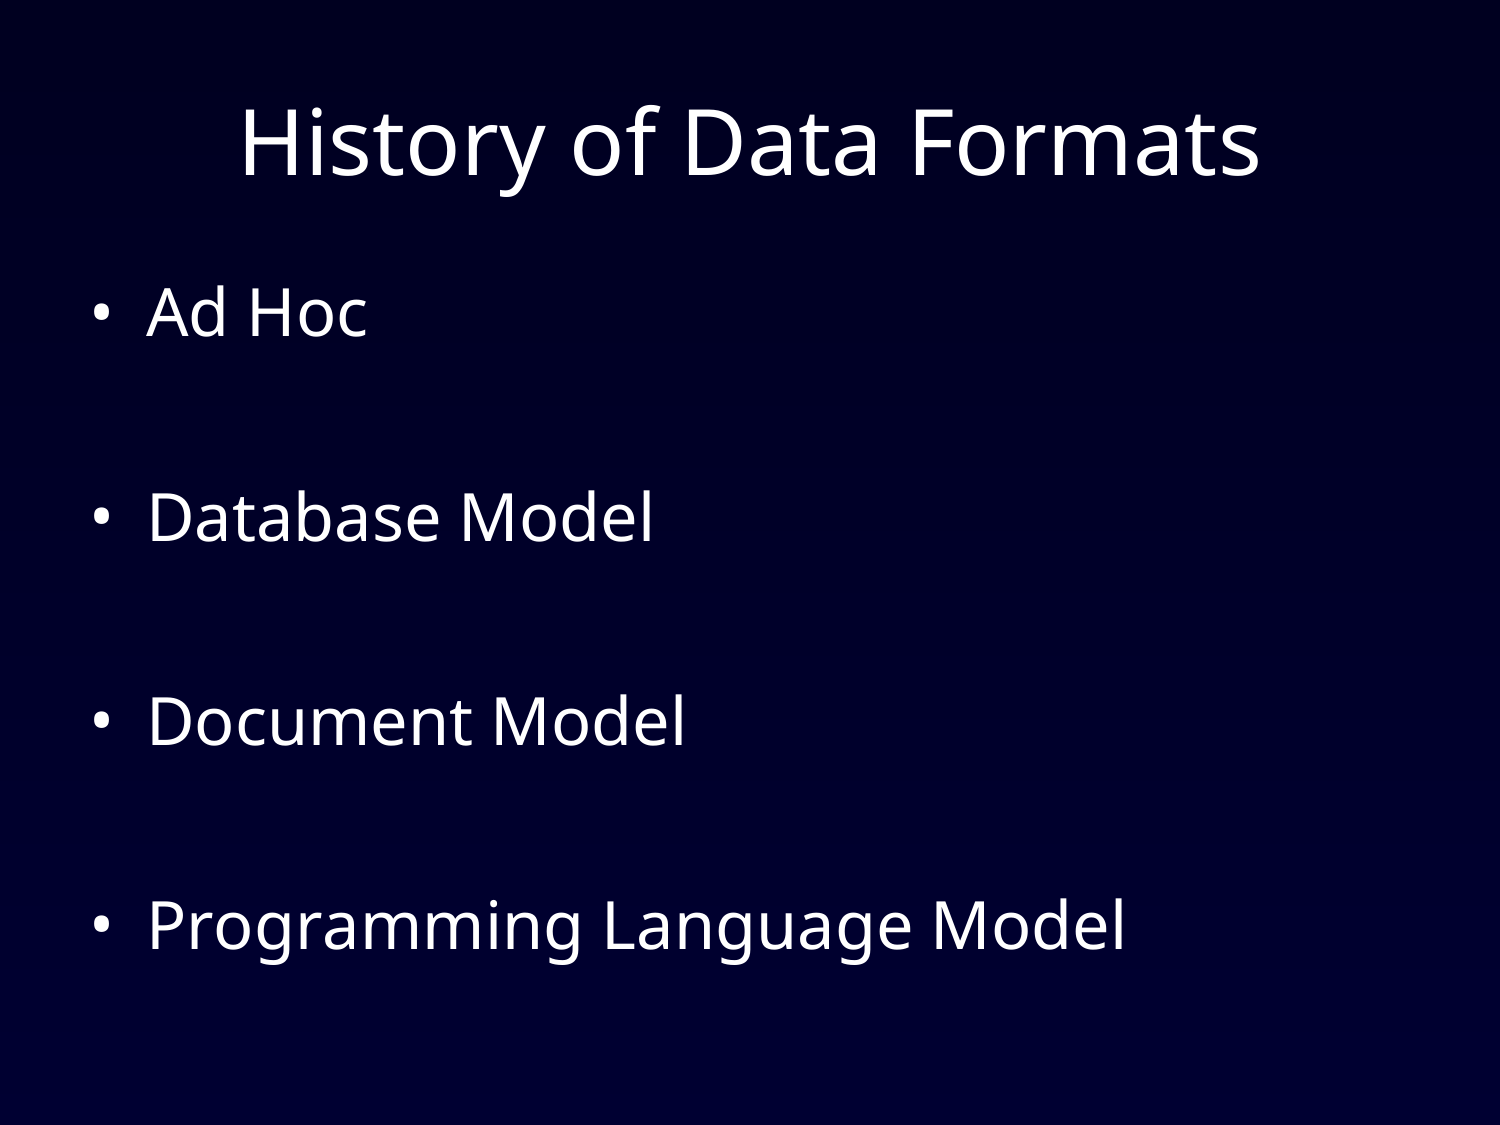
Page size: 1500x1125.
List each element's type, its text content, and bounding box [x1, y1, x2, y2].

list Ad Hoc Database Model Document Model Programming Language Model [75, 262, 1426, 1101]
title History of Data Formats [75, 45, 1426, 233]
